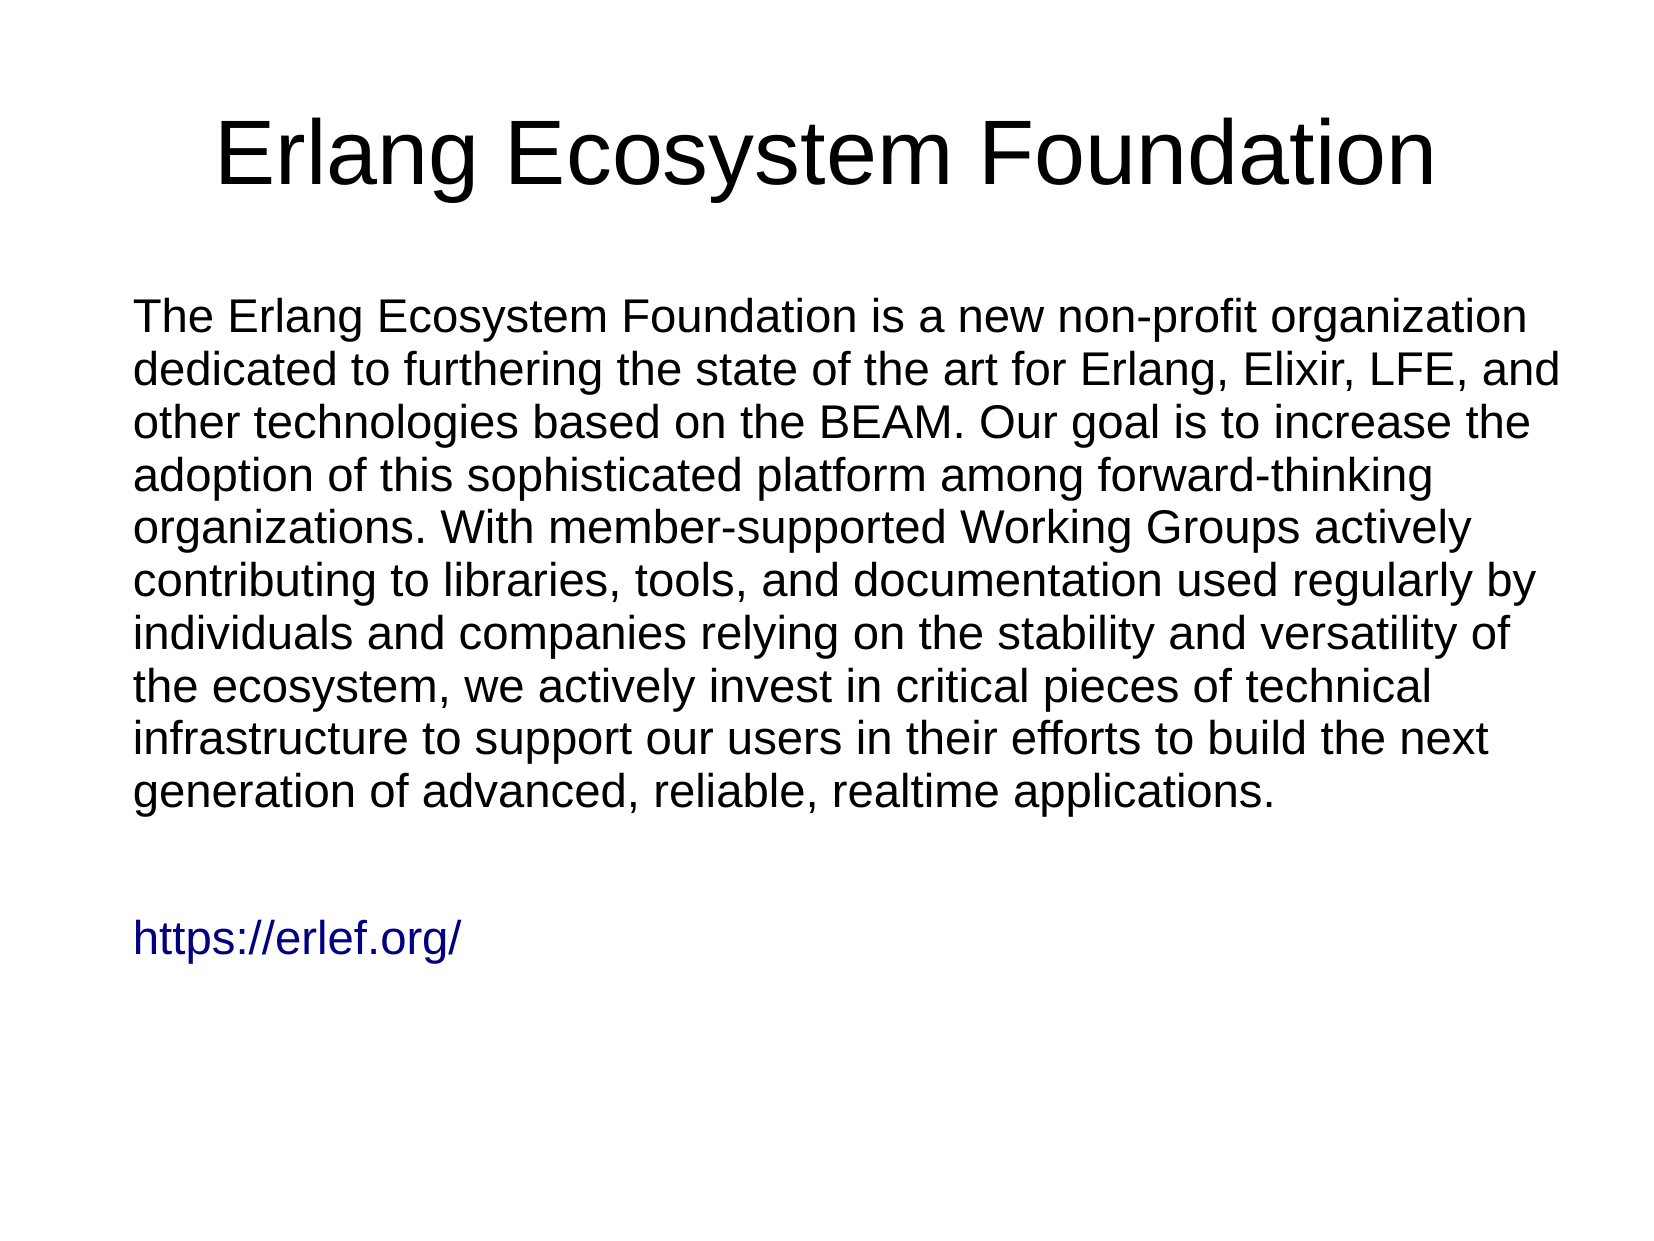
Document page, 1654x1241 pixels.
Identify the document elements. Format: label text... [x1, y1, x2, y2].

title Erlang Ecosystem Foundation [82, 49, 1571, 257]
list The Erlang Ecosystem Foundation is a new non-profit organization dedicated to furthering the state of the art for Erlang, Elixir, LFE, and other technologies based on the BEAM. Our goal is to increase the adoption of this sophisticated platform among forward-thinking organizations. With member-supported Working Groups actively contributing to libraries, tools, and documentation used regularly by individuals and companies relying on the stability and versatility of the ecosystem, we actively invest in critical pieces of technical infrastructure to support our users in their efforts to build the next generation of advanced, reliable, realtime applications. https://erlef.org/ [82, 290, 1571, 1010]
